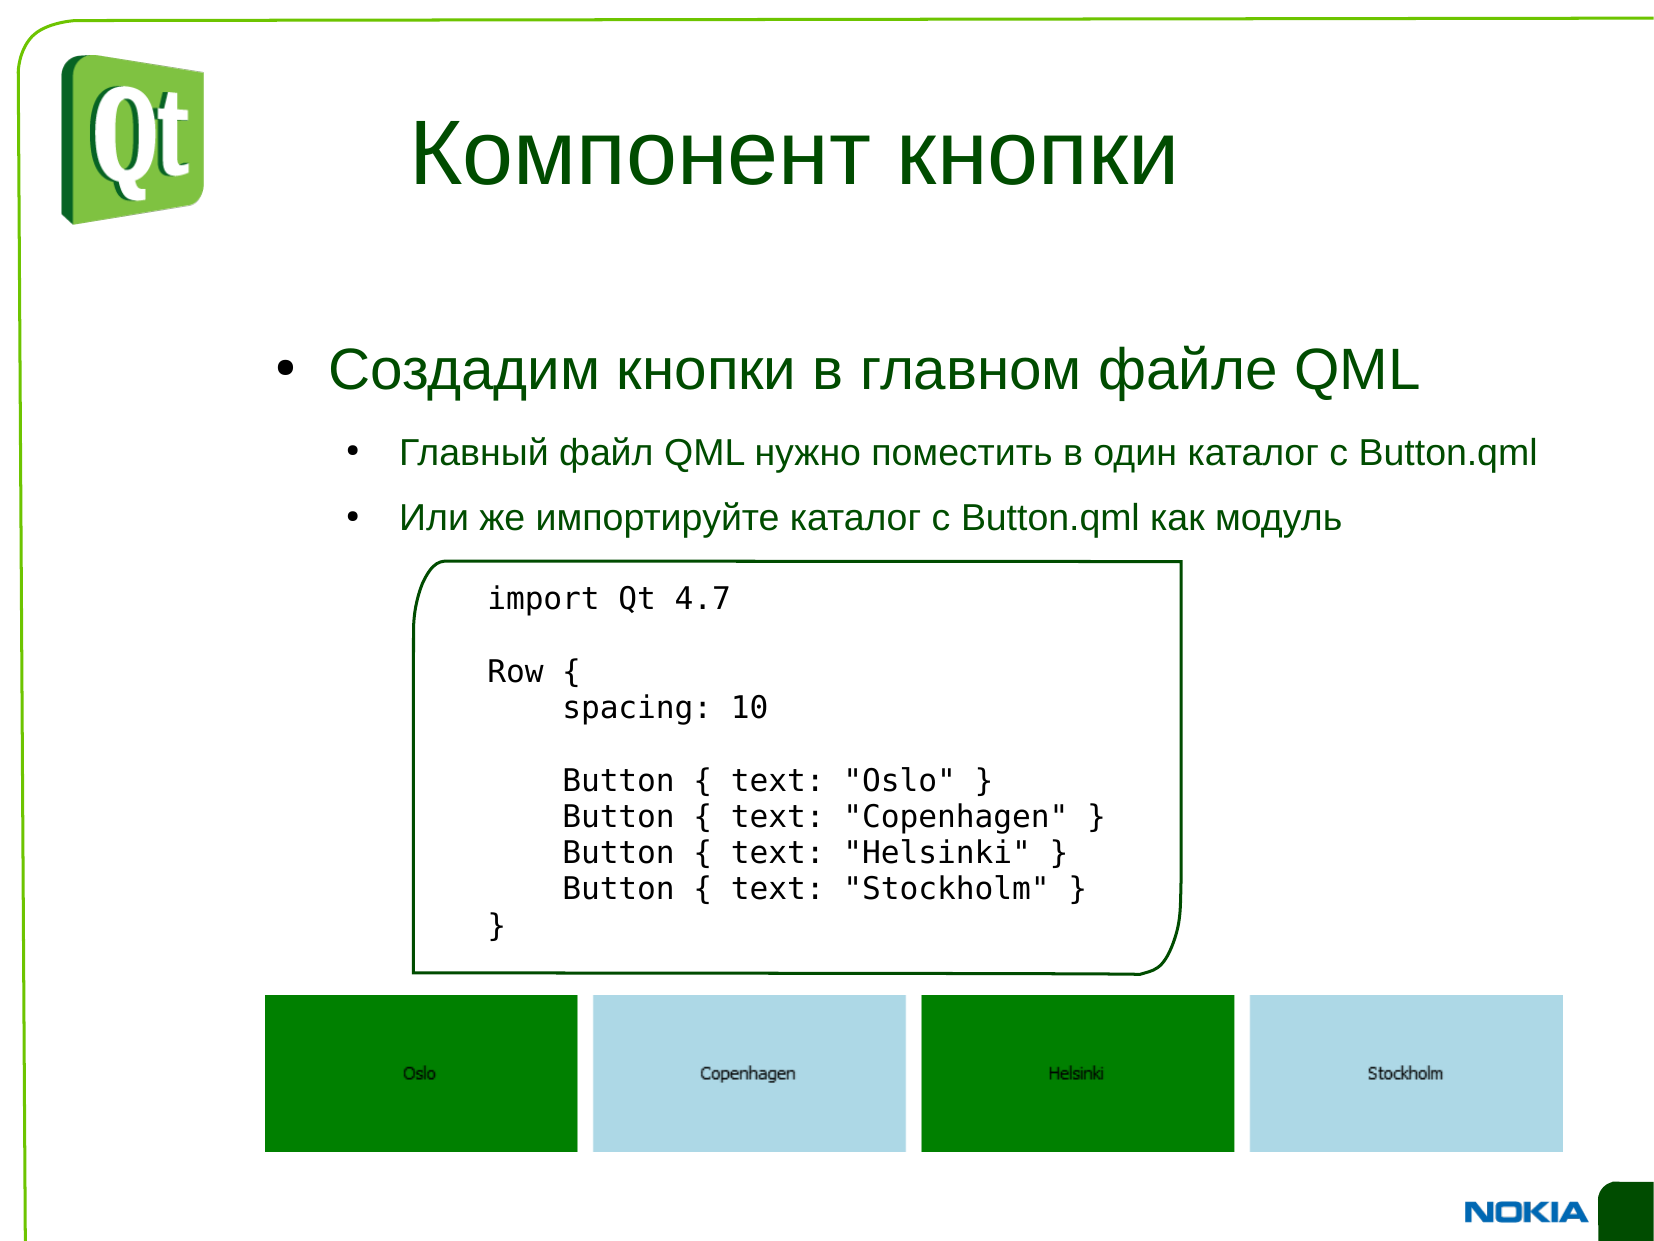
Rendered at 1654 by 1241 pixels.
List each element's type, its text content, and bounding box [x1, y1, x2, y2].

text_box import Qt 4.7 Row { spacing: 10 Button { text: "Oslo" } Button { text: "Copenhagen" } Button { text: "Helsinki" } Button { text: "Stockholm" } } [1172, 573, 1447, 951]
list Создадим кнопки в главном файле QML Главный файл QML нужно поместить в один каталог с Button.qml Или же импортируйте каталог с Button.qml как модуль [257, 336, 1577, 1141]
title Компонент кнопки [257, 56, 1333, 250]
picture [1465, 1201, 1589, 1223]
picture [61, 55, 204, 225]
text_box import Qt 4.7 Row { spacing: 10 Button { text: "Oslo" } Button { text: "Copenhagen" } Button { text: "Helsinki" } Button { text: "Stockholm" } } [472, 573, 1179, 951]
picture [265, 995, 1563, 1152]
